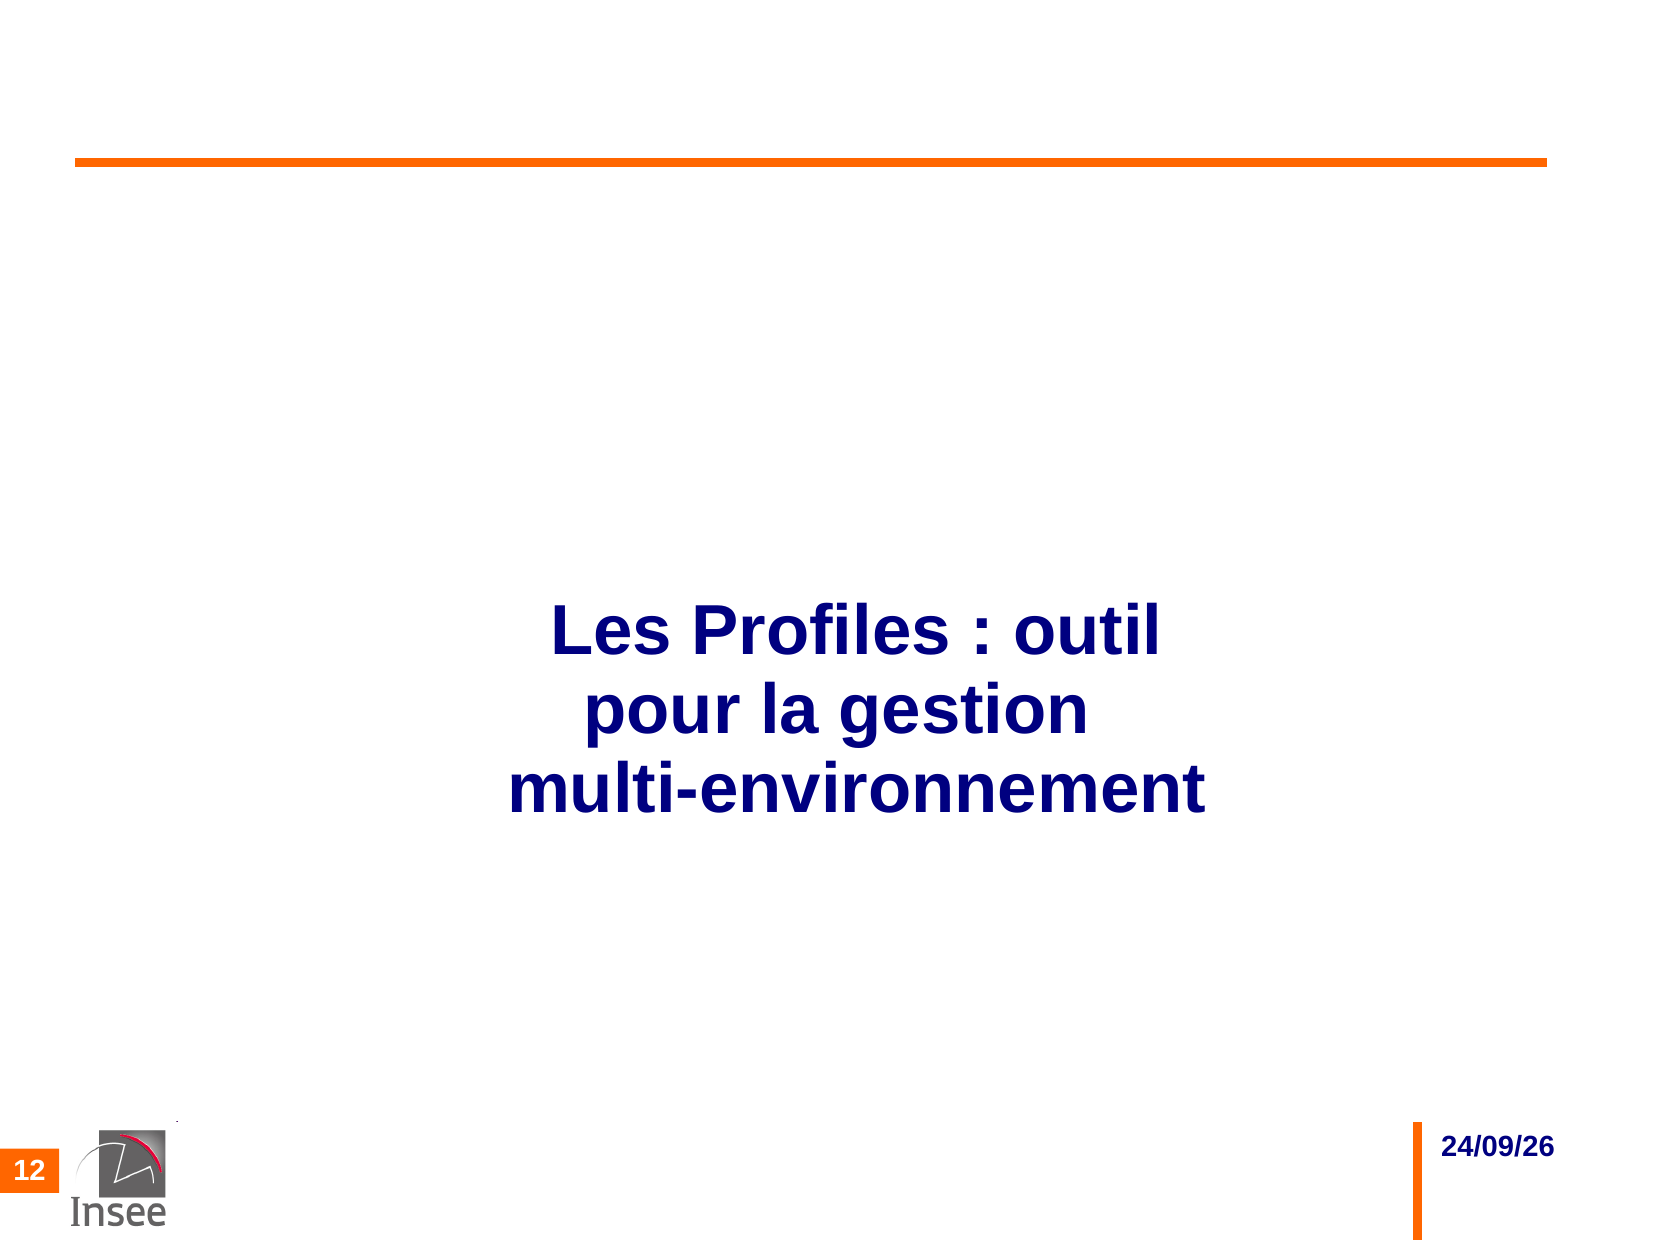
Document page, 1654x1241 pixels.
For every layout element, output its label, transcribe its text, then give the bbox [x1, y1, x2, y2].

picture [62, 1121, 178, 1241]
list Les Profiles : outil pour la gestion multi-environnement [419, 590, 1235, 832]
